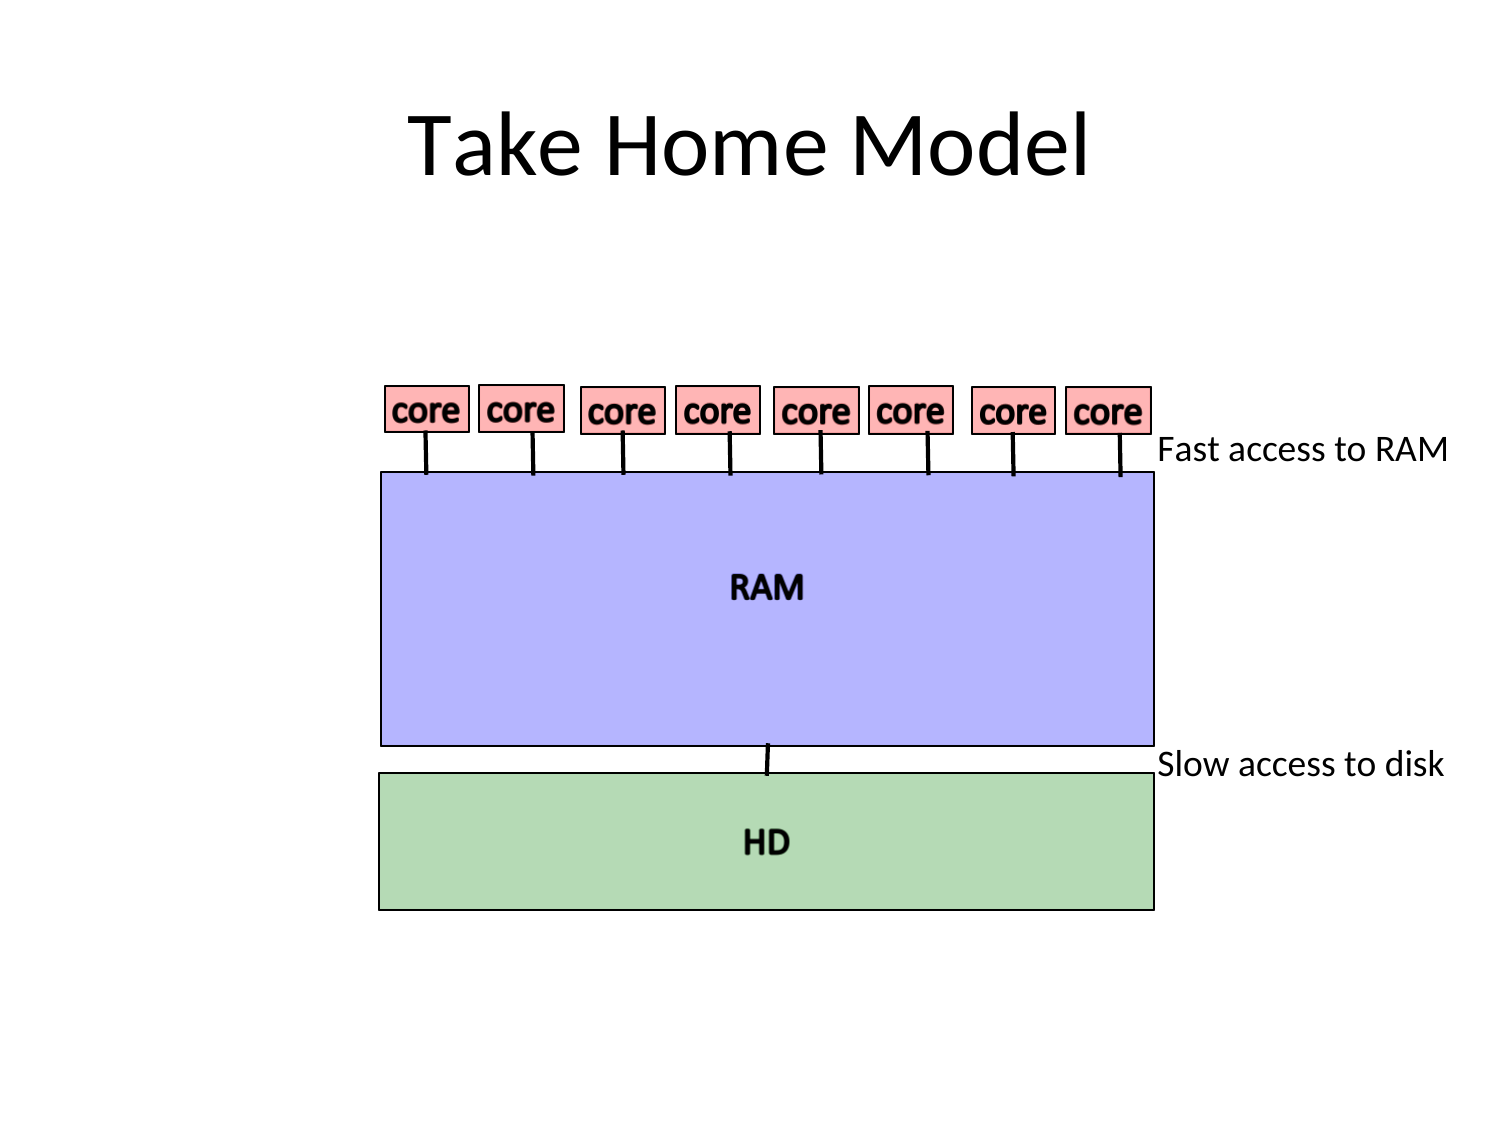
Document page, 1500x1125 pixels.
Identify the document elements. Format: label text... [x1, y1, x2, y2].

picture [773, 386, 860, 435]
picture [1065, 386, 1152, 435]
picture [971, 386, 1056, 435]
title Take Home Model [75, 45, 1426, 233]
text_box Fast access to RAM Slow access to disk [1142, 416, 1465, 793]
picture [580, 386, 666, 435]
picture [675, 385, 761, 435]
picture [380, 471, 1142, 747]
picture [384, 385, 470, 434]
picture [378, 772, 1155, 911]
picture [478, 384, 565, 434]
picture [868, 385, 954, 435]
